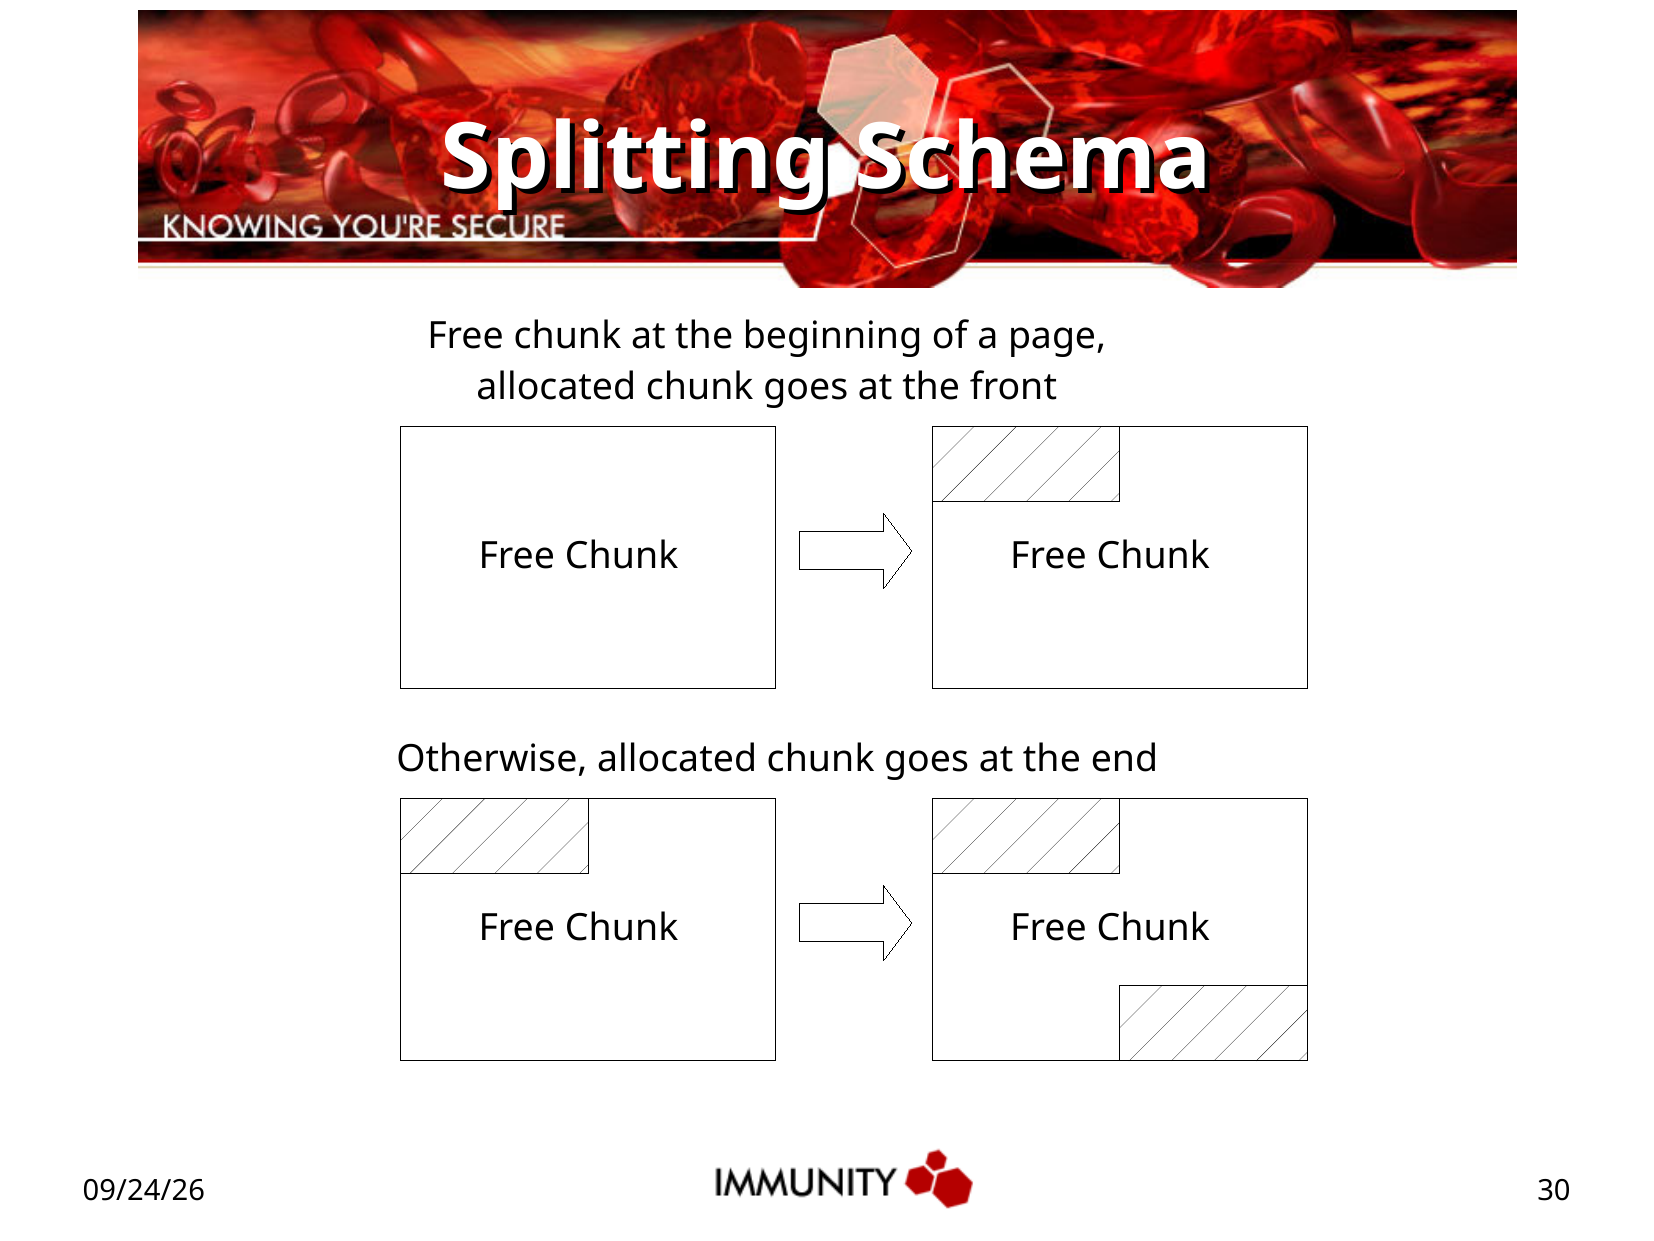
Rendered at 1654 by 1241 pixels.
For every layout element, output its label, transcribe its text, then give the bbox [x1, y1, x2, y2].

picture [694, 1130, 984, 1235]
text_box [1119, 985, 1308, 1061]
text_box Free Chunk [995, 521, 1252, 595]
text_box Free chunk at the beginning of a page, allocated chunk goes at the front [412, 300, 1297, 433]
picture [138, 257, 1517, 288]
text_box Free Chunk [995, 893, 1252, 967]
text_box Free Chunk [463, 521, 720, 595]
picture [138, 10, 1517, 49]
text_box [932, 798, 1120, 874]
title Splitting Schema [82, 49, 1571, 257]
text_box [932, 433, 1120, 502]
text_box [400, 798, 589, 874]
text_box Free Chunk [463, 893, 720, 967]
text_box Otherwise, allocated chunk goes at the end [381, 724, 1317, 798]
